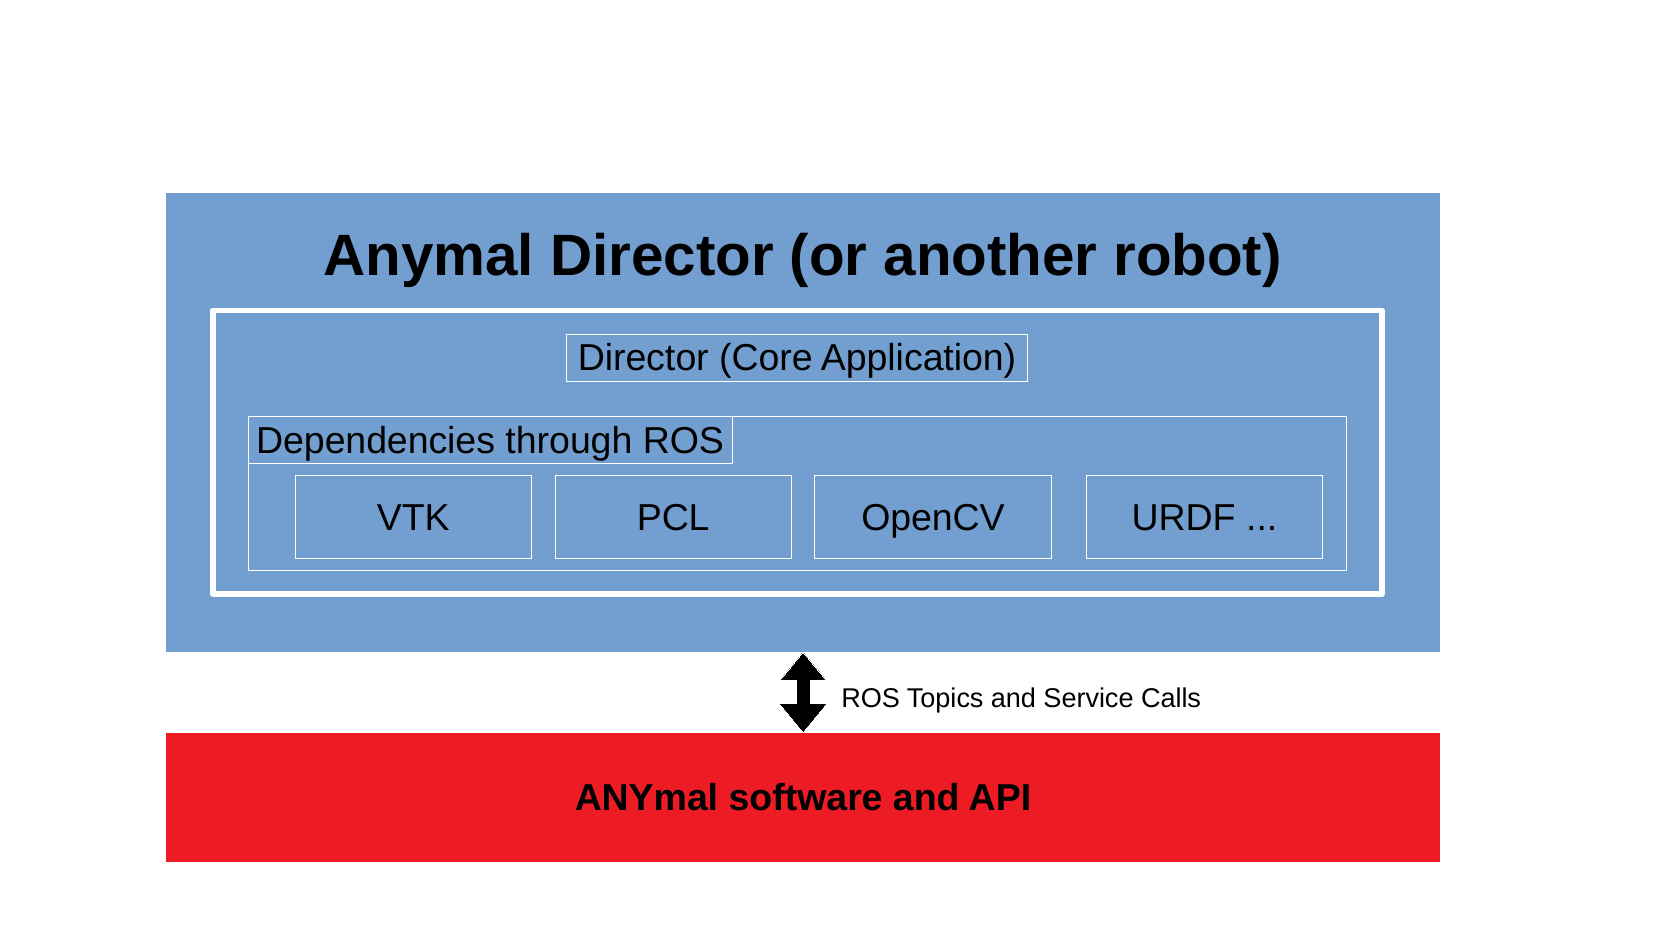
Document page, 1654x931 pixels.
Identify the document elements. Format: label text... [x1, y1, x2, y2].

text_box Anymal Director (or another robot) [165, 192, 1441, 653]
text_box OpenCV [814, 475, 1052, 559]
text_box PCL [555, 475, 792, 559]
text_box [212, 310, 1382, 594]
text_box ANYmal software and API [165, 732, 1441, 863]
text_box Dependencies through ROS [248, 416, 733, 464]
text_box ROS Topics and Service Calls [826, 675, 1394, 721]
text_box VTK [295, 475, 532, 559]
text_box [779, 652, 826, 733]
text_box URDF ... [1086, 475, 1323, 559]
text_box Director (Core Application) [566, 334, 1028, 382]
